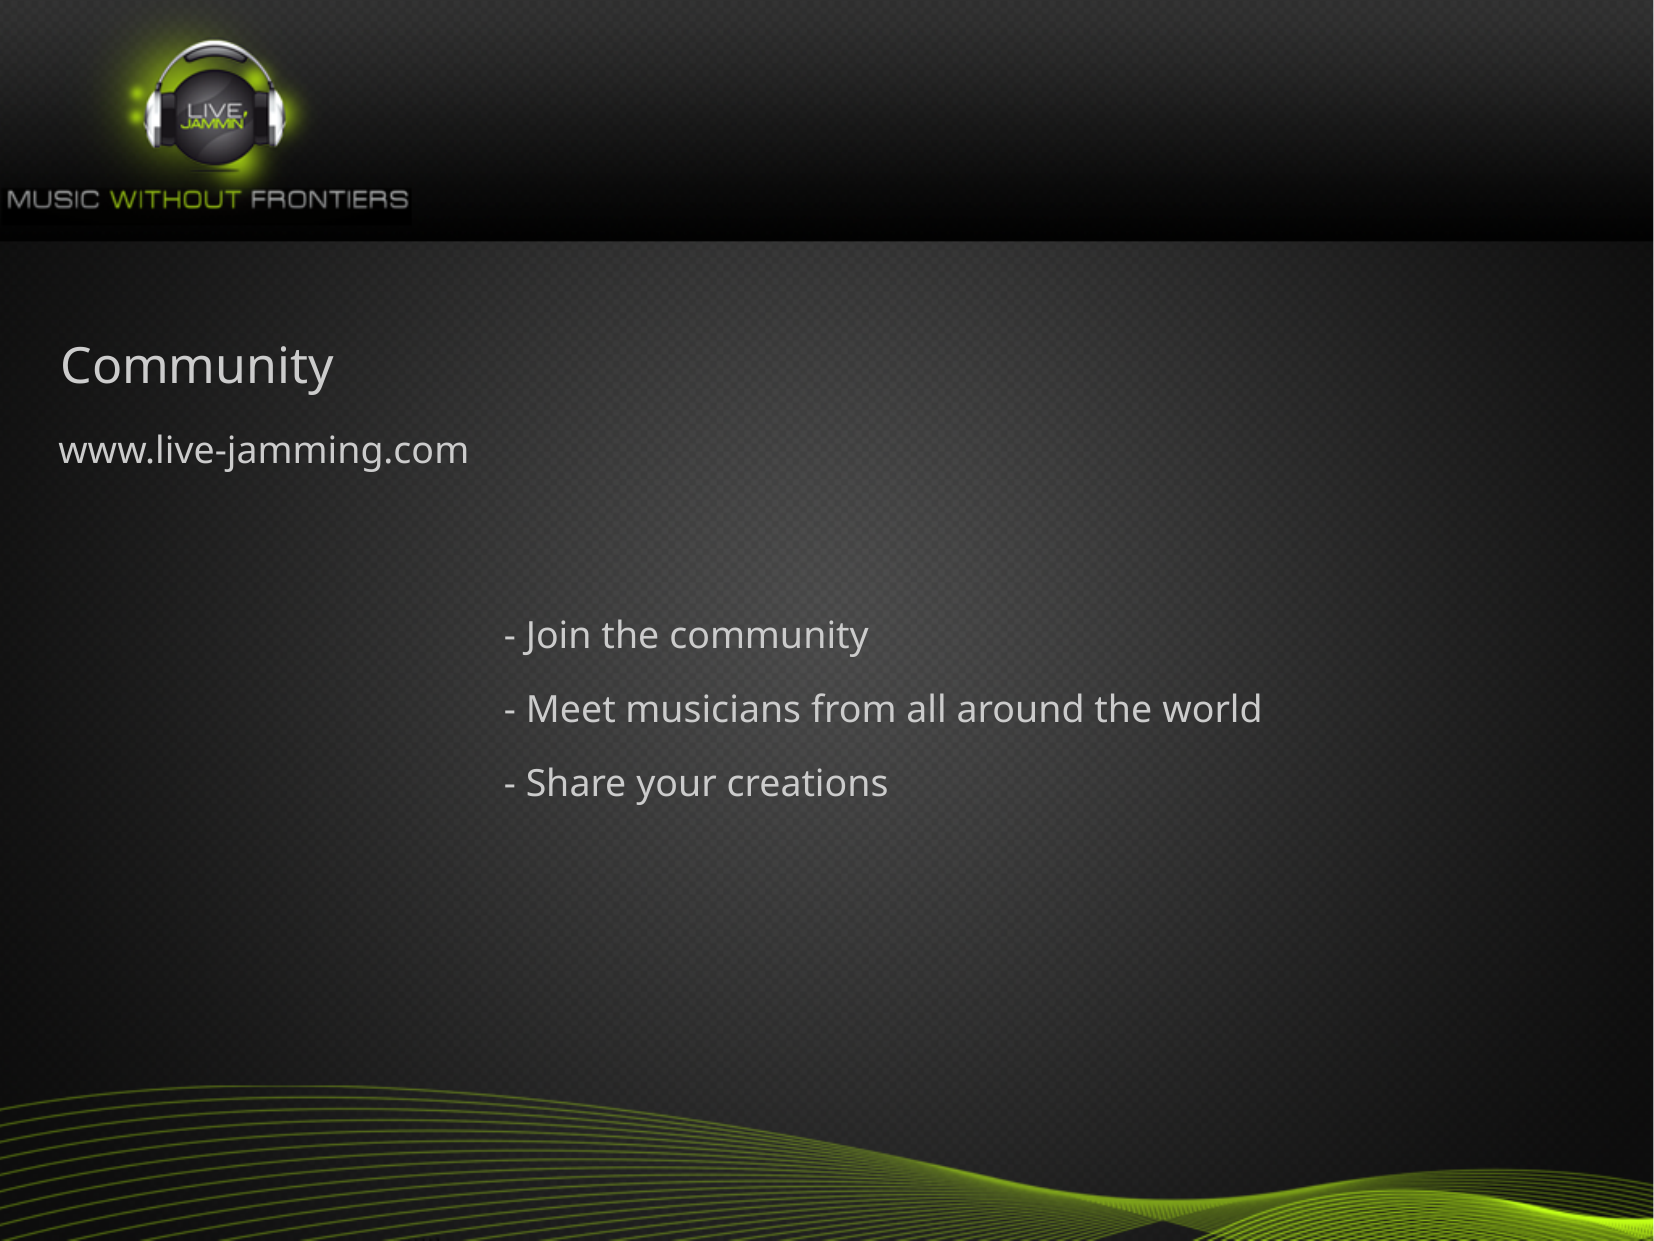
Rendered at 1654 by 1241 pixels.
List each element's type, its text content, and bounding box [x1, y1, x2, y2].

text_box Community [45, 322, 356, 413]
text_box www.live-jamming.com [43, 416, 480, 488]
text_box - Join the community - Meet musicians from all around the world - Share your creations [489, 601, 1315, 836]
picture [0, 0, 1654, 1241]
